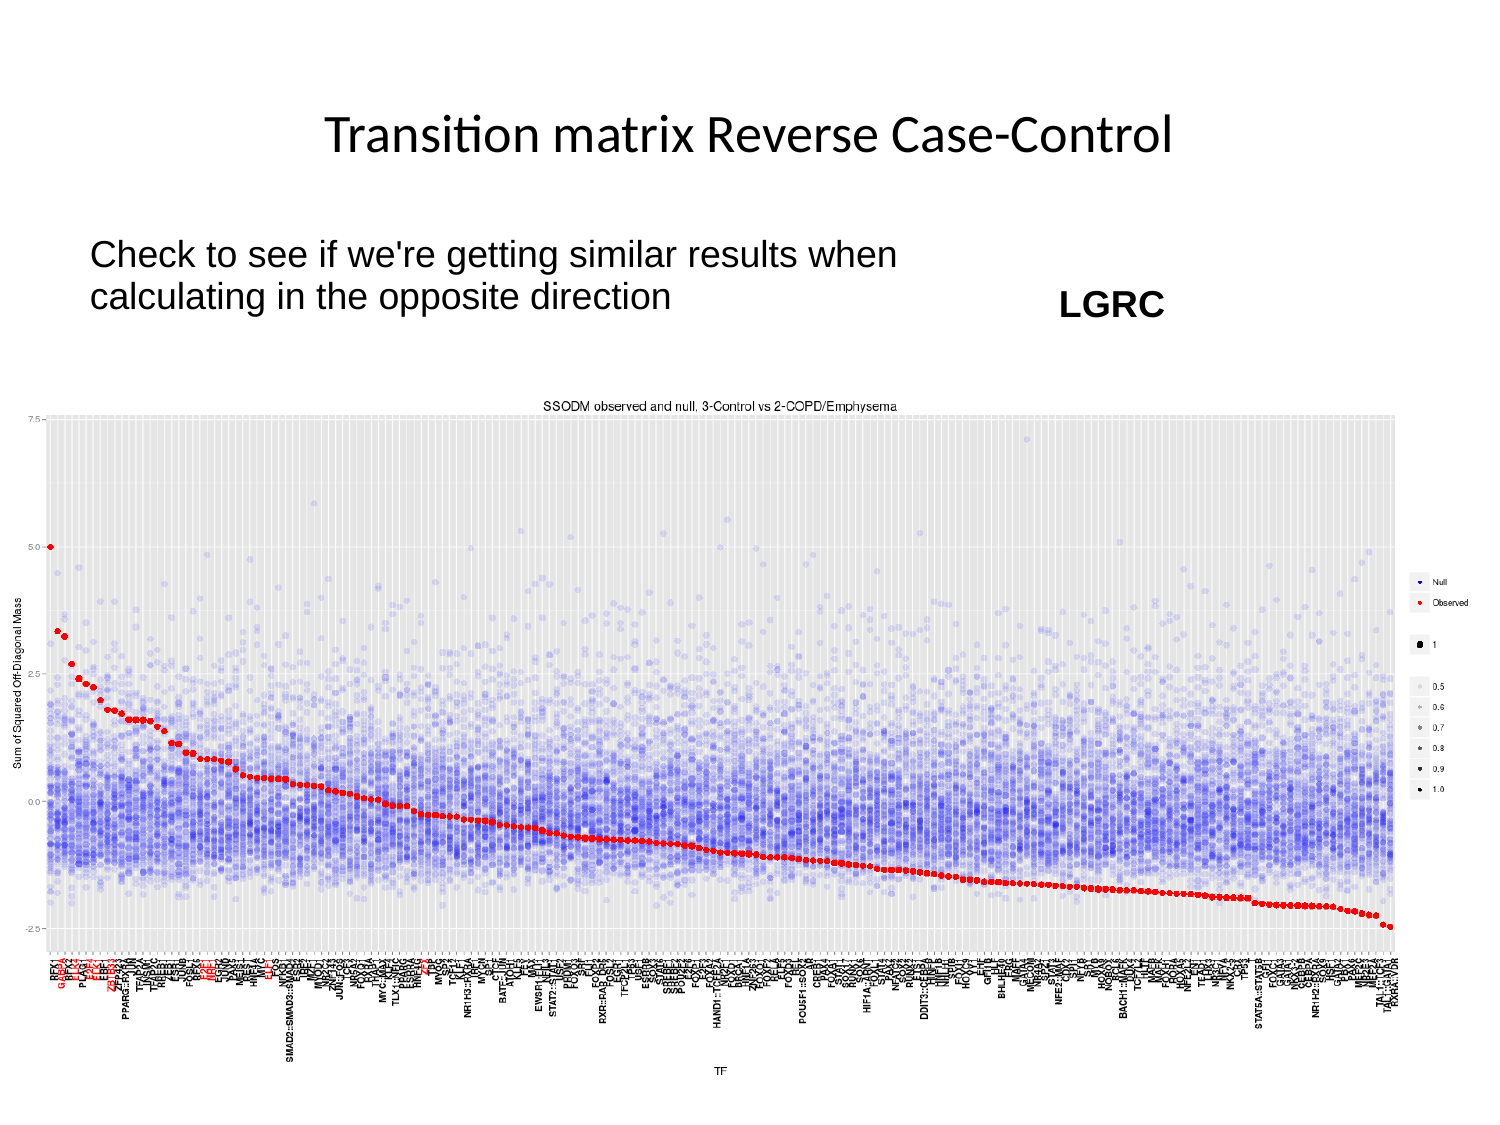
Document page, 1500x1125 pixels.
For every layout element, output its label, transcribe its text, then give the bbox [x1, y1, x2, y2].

text_box LGRC [1044, 276, 1181, 334]
title Transition matrix Reverse Case-Control [75, 45, 1425, 233]
text_box Check to see if we're getting similar results when calculating in the opposite direction [75, 225, 1045, 356]
picture [0, 379, 1500, 1087]
